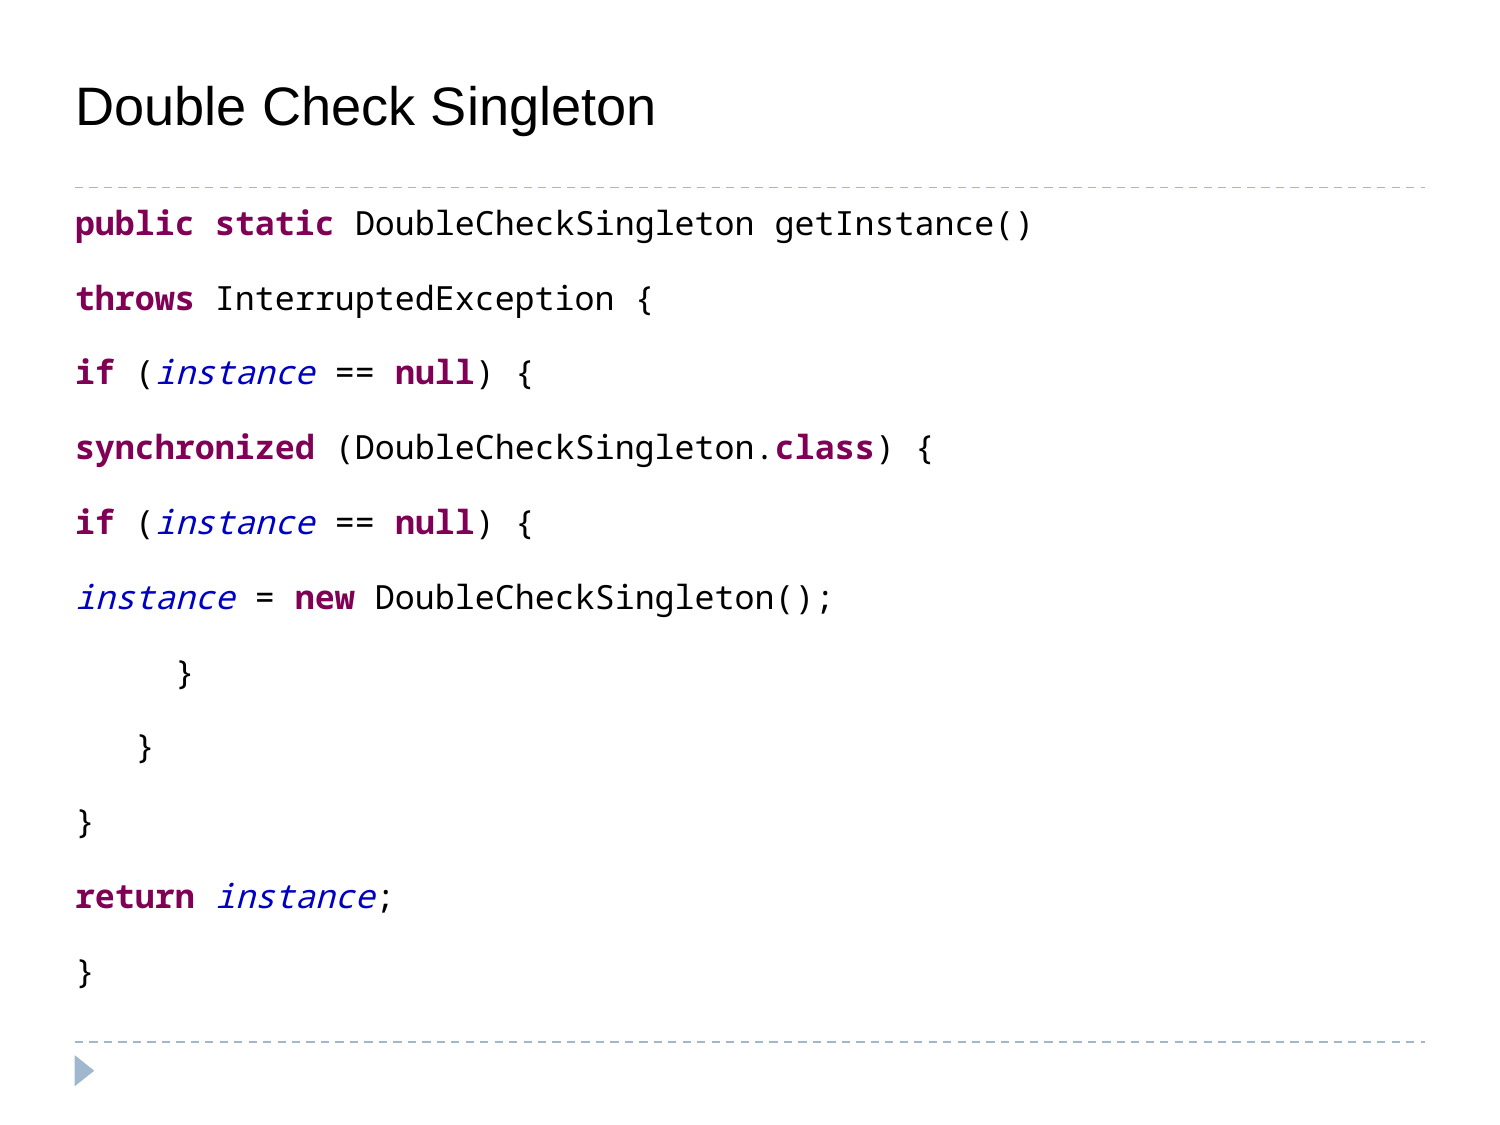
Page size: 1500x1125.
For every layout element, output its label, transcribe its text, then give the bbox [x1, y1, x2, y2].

list public static DoubleCheckSingleton getInstance() throws InterruptedException { if (instance == null) { synchronized (DoubleCheckSingleton.class) { if (instance == null) { instance = new DoubleCheckSingleton(); } } } return instance; } [75, 200, 1425, 1010]
title Double Check Singleton [75, 24, 1425, 188]
